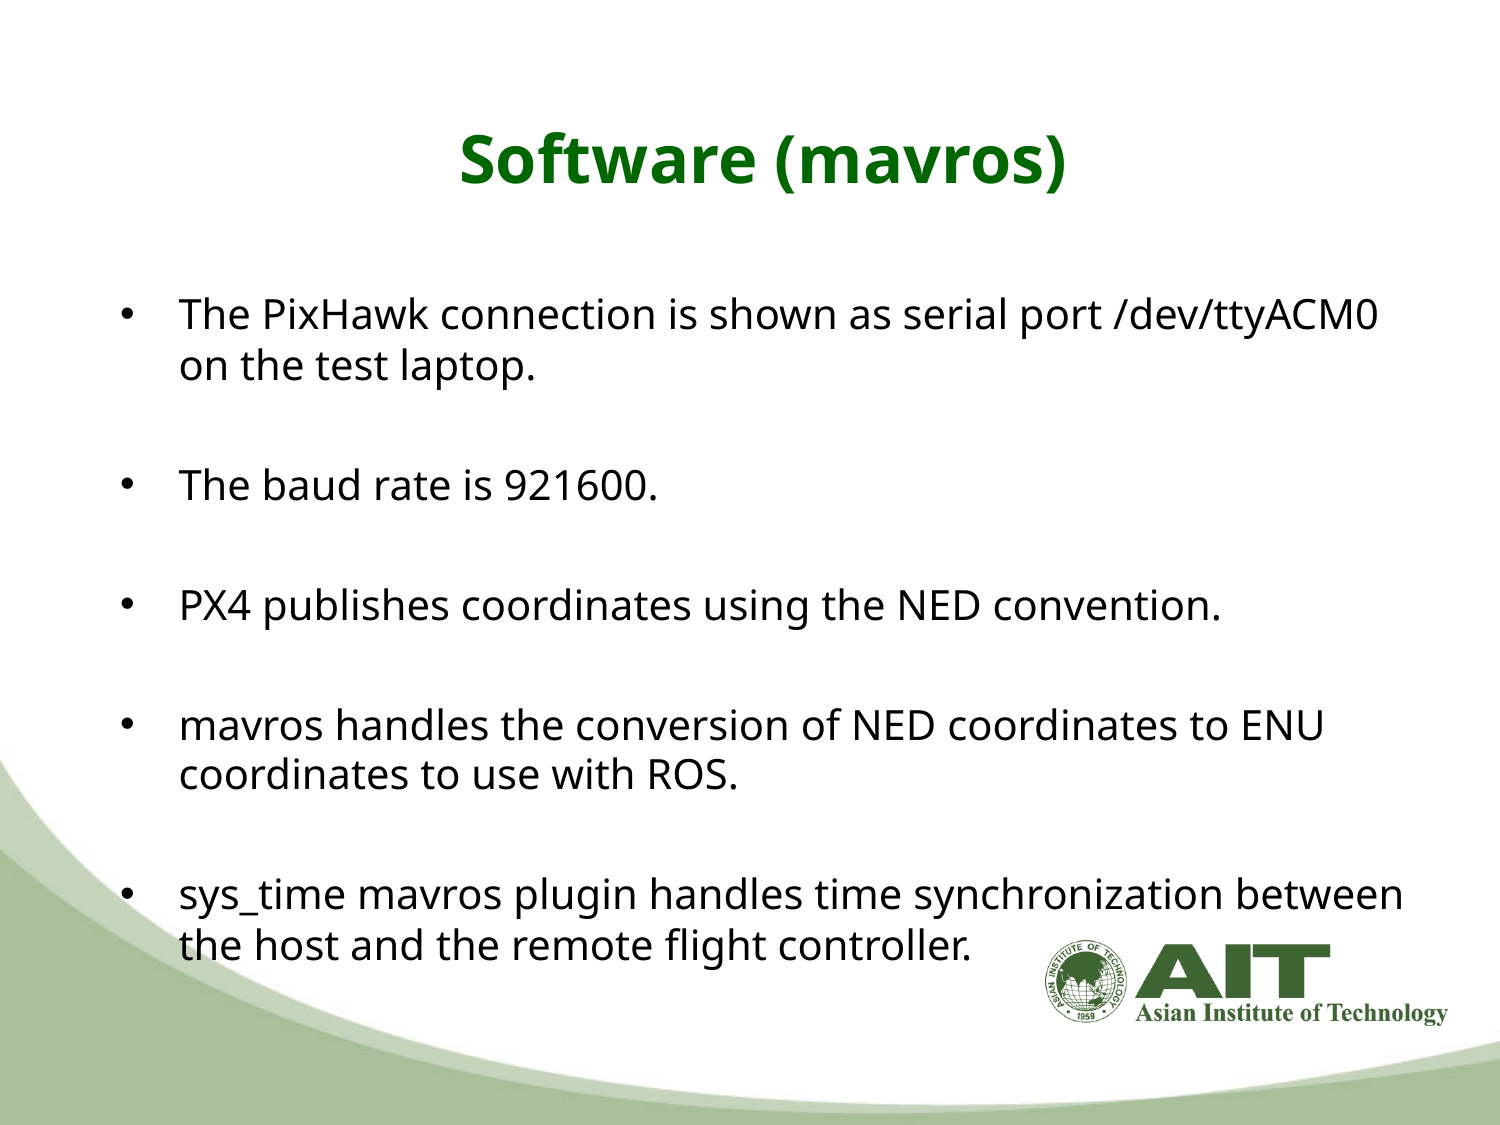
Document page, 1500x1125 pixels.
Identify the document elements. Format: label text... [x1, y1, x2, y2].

title Software (mavros) [88, 63, 1439, 251]
picture [0, 0, 1500, 1125]
list The PixHawk connection is shown as serial port /dev/ttyACM0 on the test laptop. The baud rate is 921600. PX4 publishes coordinates using the NED convention. mavros handles the conversion of NED coordinates to ENU coordinates to use with ROS. sys_time mavros plugin handles time synchronization between the host and the remote flight controller. [88, 280, 1439, 1024]
